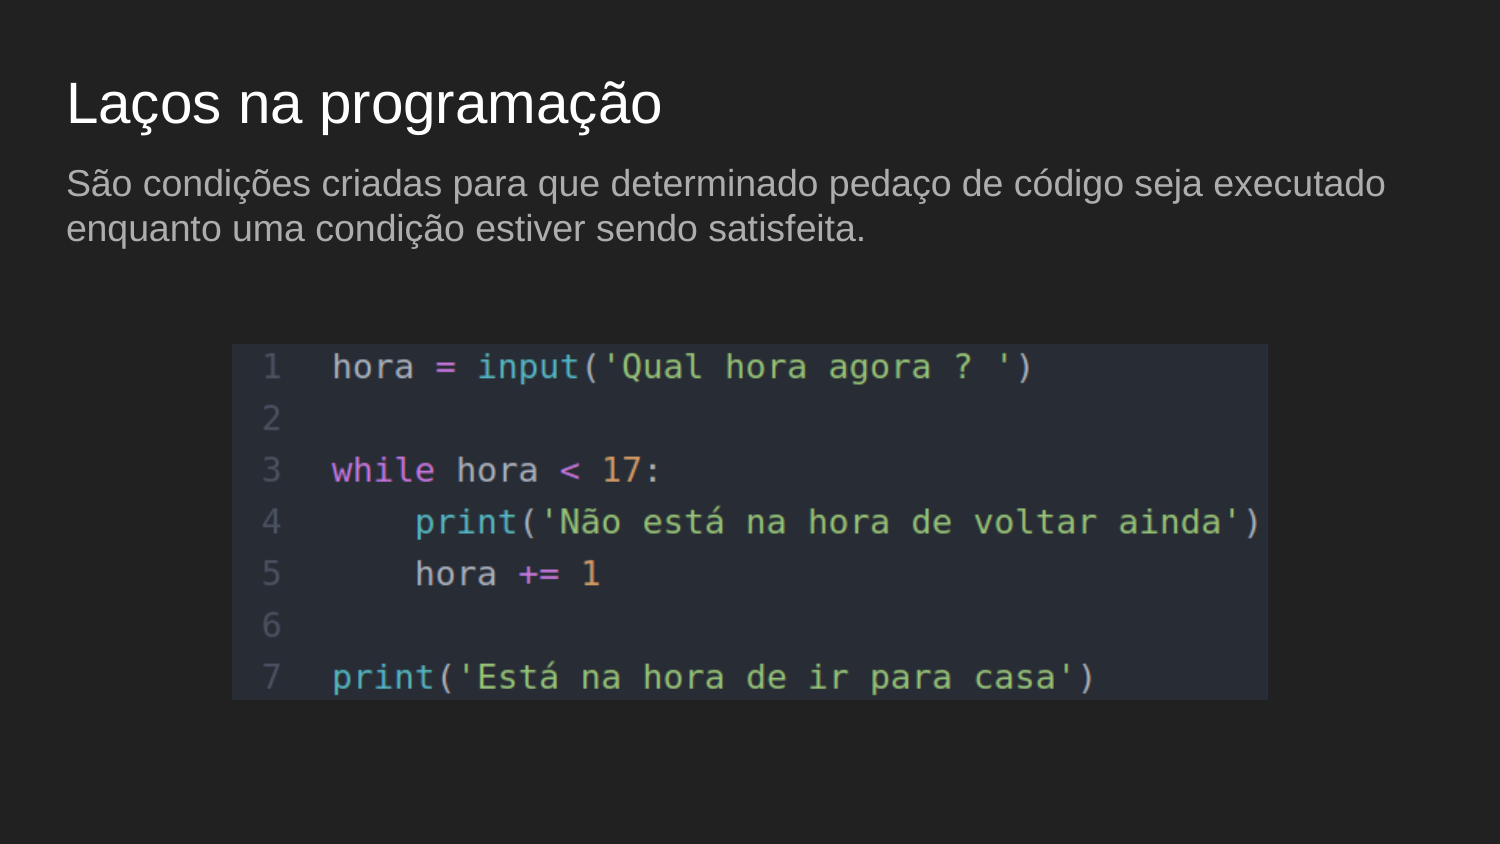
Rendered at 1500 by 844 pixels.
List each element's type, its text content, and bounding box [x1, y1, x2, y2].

title Laços na programação [51, 50, 1449, 144]
picture [232, 344, 1268, 700]
list São condições criadas para que determinado pedaço de código seja executado enquanto uma condição estiver sendo satisfeita. [51, 143, 1420, 304]
